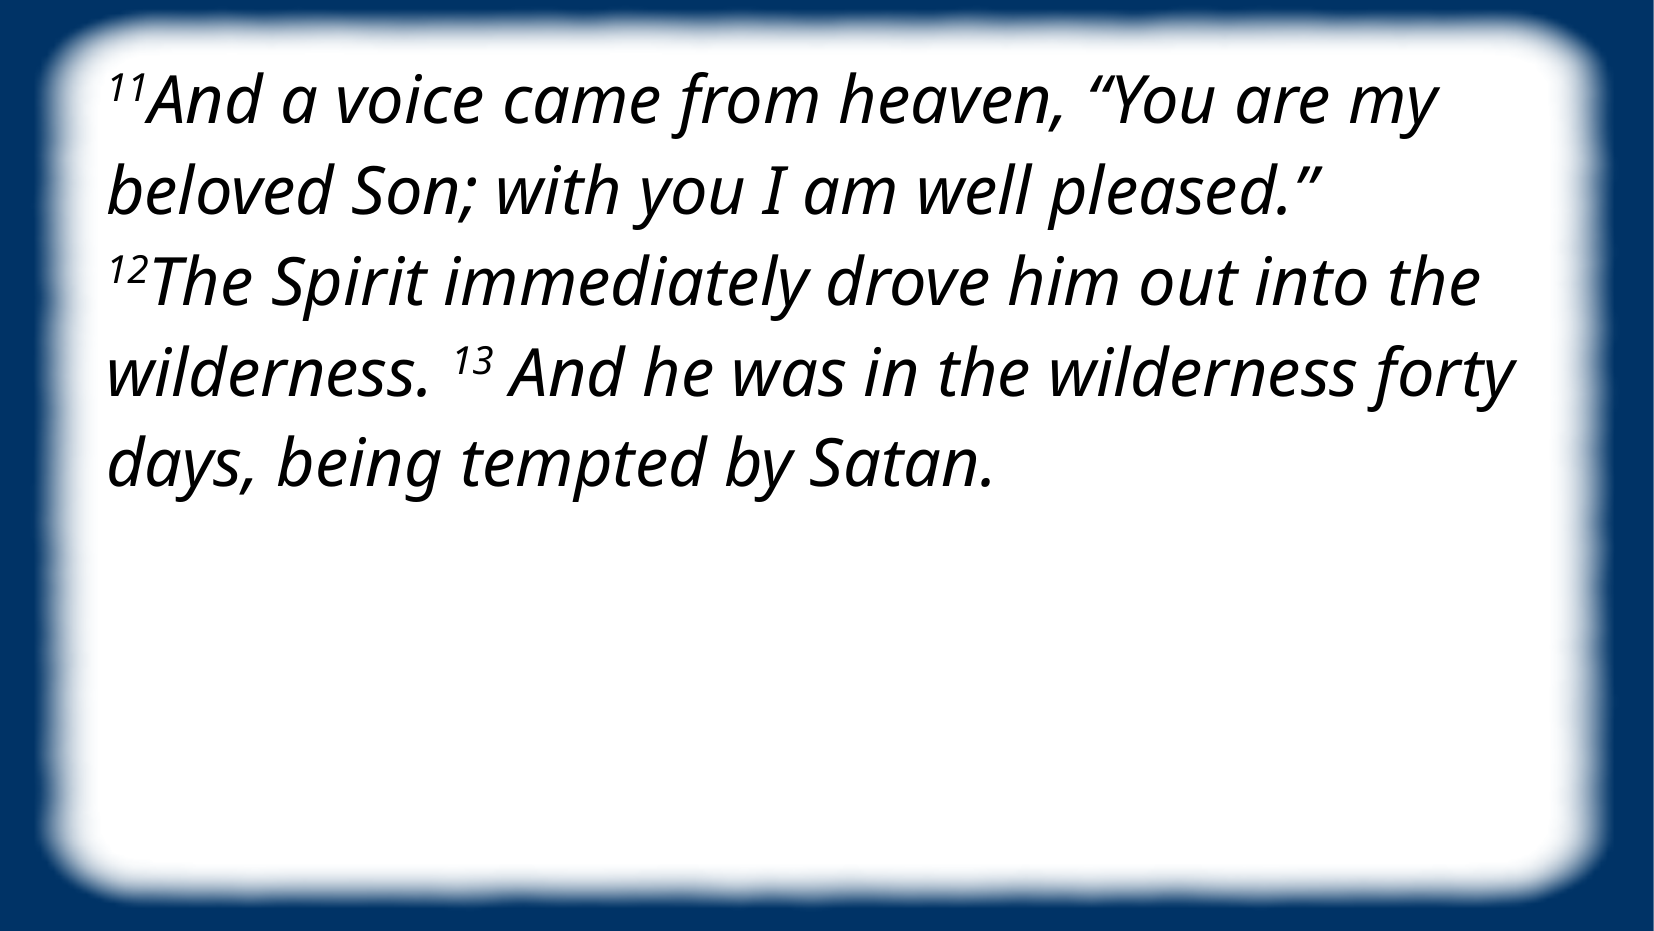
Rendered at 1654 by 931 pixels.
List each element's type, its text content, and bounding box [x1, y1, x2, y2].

text_box 11And a voice came from heaven, “You are my beloved Son; with you I am well pleased.” 12The Spirit immediately drove him out into the wilderness. 13 And he was in the wilderness forty days, being tempted by Satan. [91, 45, 1562, 504]
picture [0, 0, 1654, 931]
